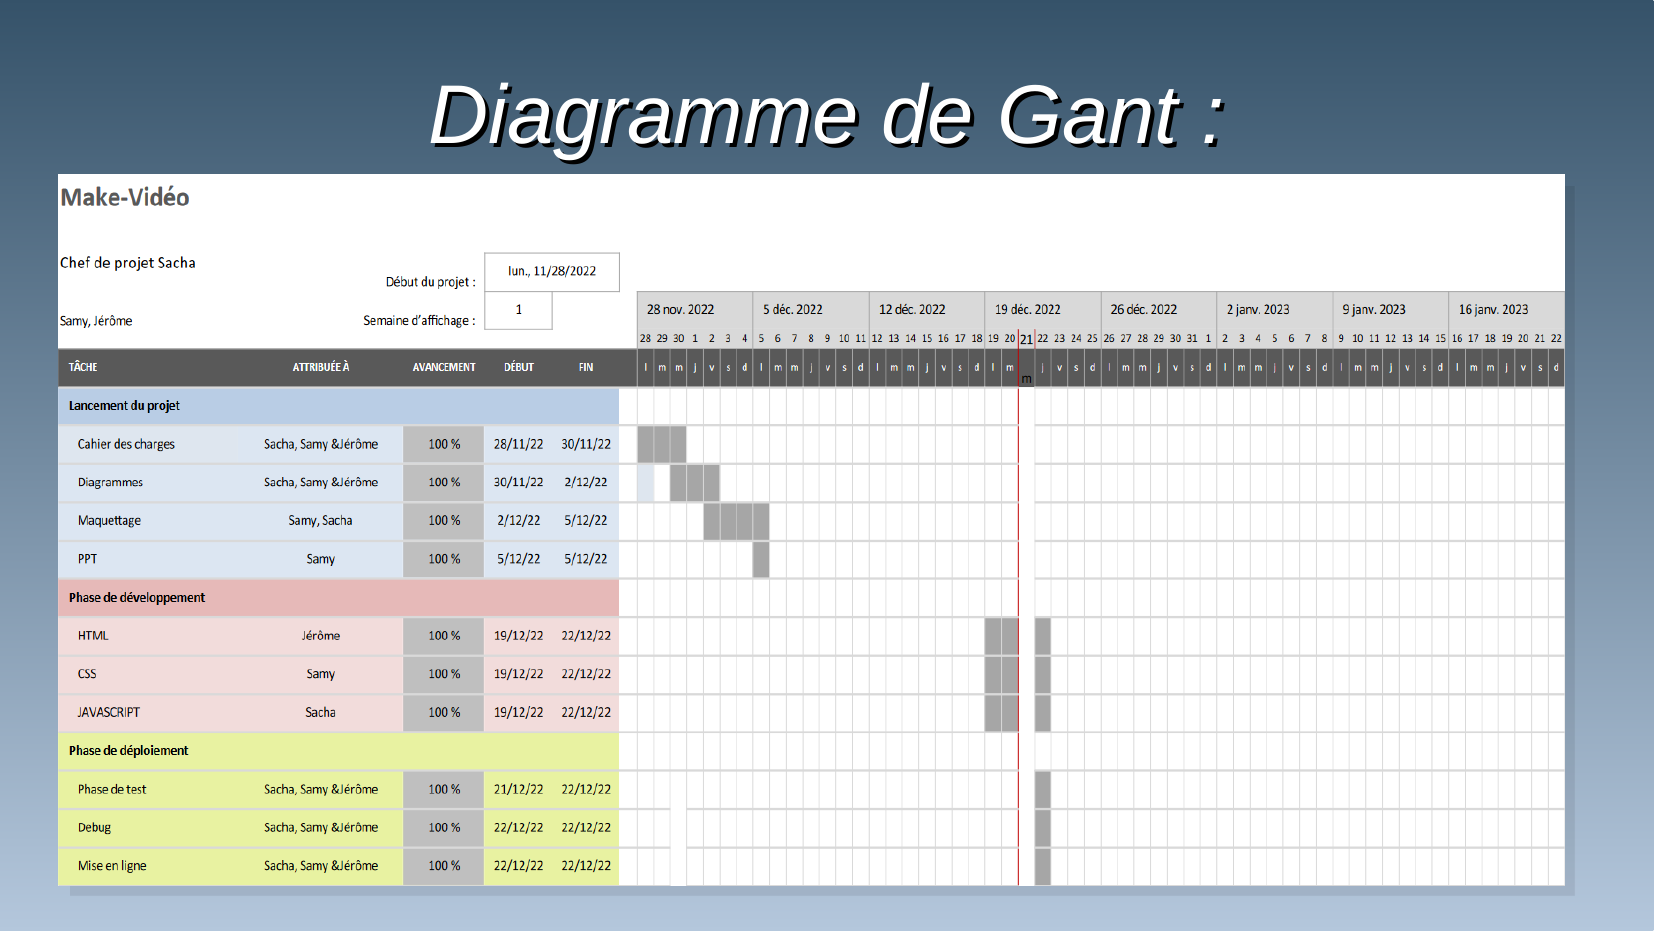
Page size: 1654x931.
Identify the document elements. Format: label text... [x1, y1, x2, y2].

title Diagramme de Gant : [82, 37, 1571, 186]
picture [58, 174, 1565, 886]
